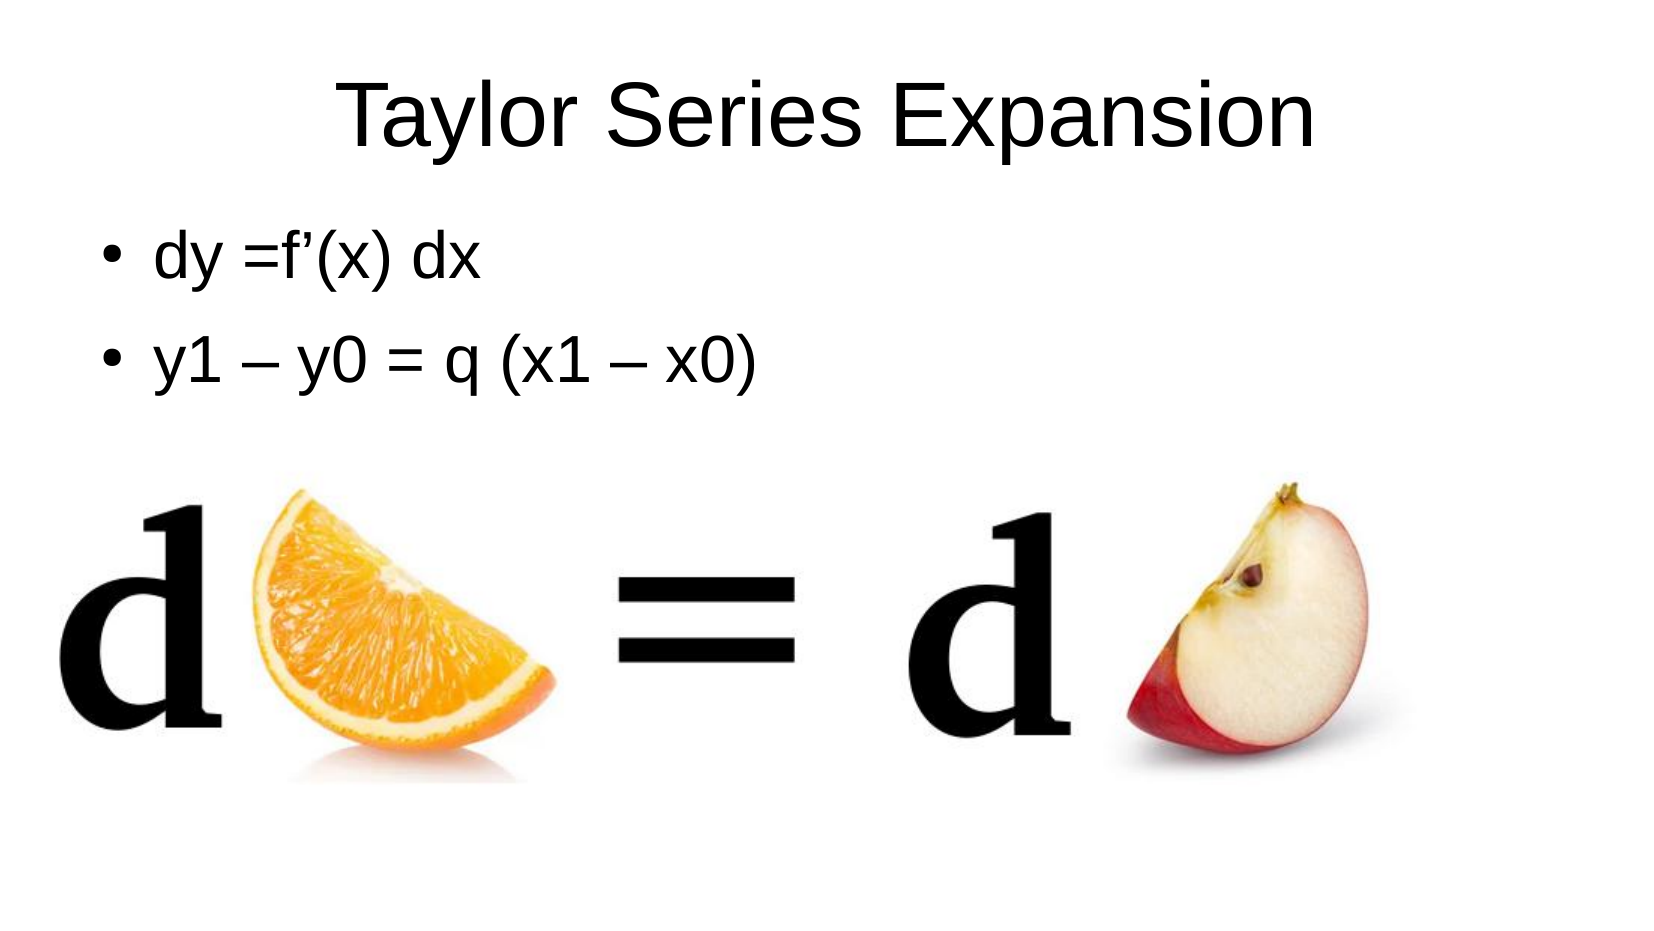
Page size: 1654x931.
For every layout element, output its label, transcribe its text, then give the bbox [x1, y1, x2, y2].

title Taylor Series Expansion [82, 37, 1571, 193]
list dy =f’(x) dx y1 – y0 = q (x1 – x0) [82, 217, 1571, 442]
picture [37, 442, 1654, 788]
